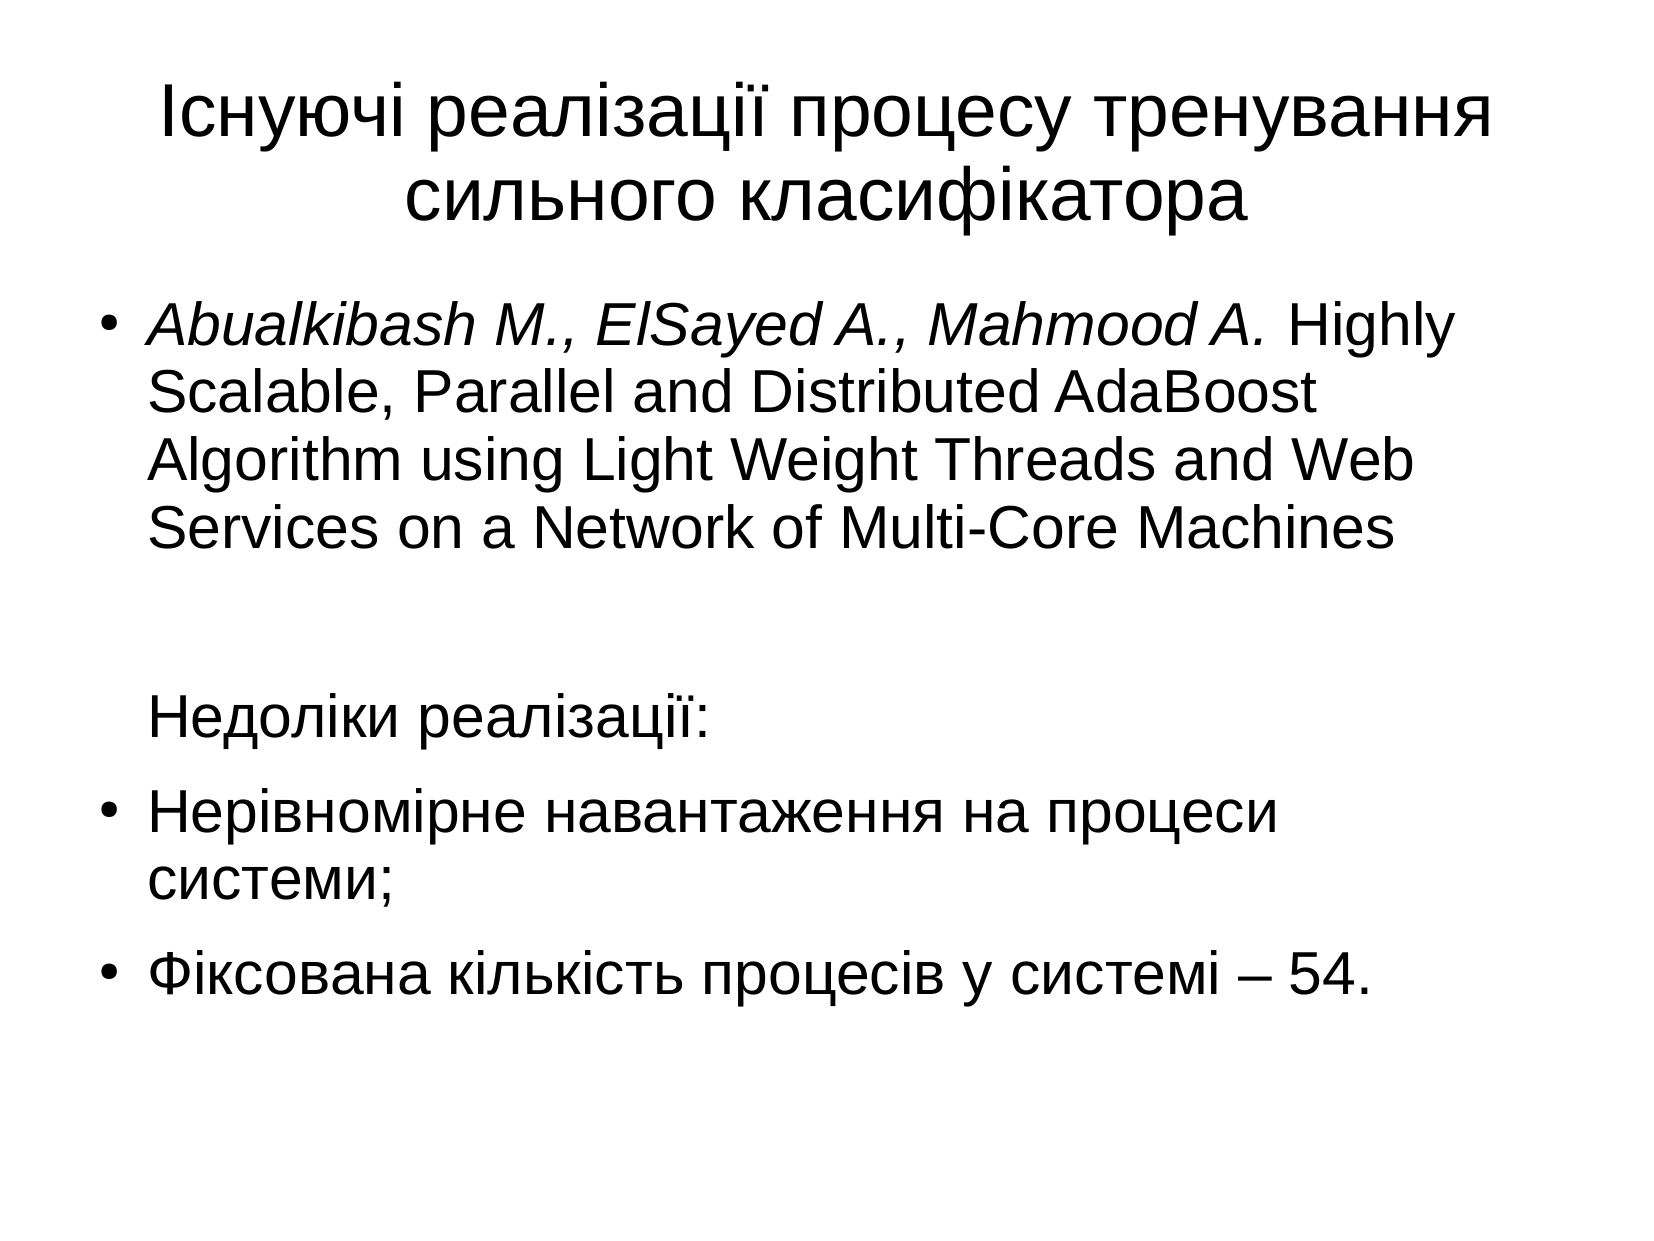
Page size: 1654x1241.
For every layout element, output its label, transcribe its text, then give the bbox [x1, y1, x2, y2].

title Існуючі реалізації процесу тренування сильного класифікатора [82, 49, 1571, 257]
list Abualkibash M., ElSayed A., Mahmood A. Highly Scalable, Parallel and Distributed AdaBoost Algorithm using Light Weight Threads and Web Services on a Network of Multi-Core Machines Недоліки реалізації: Нерівномірне навантаження на процеси системи; Фіксована кількість процесів у системі – 54. [82, 290, 1538, 1010]
